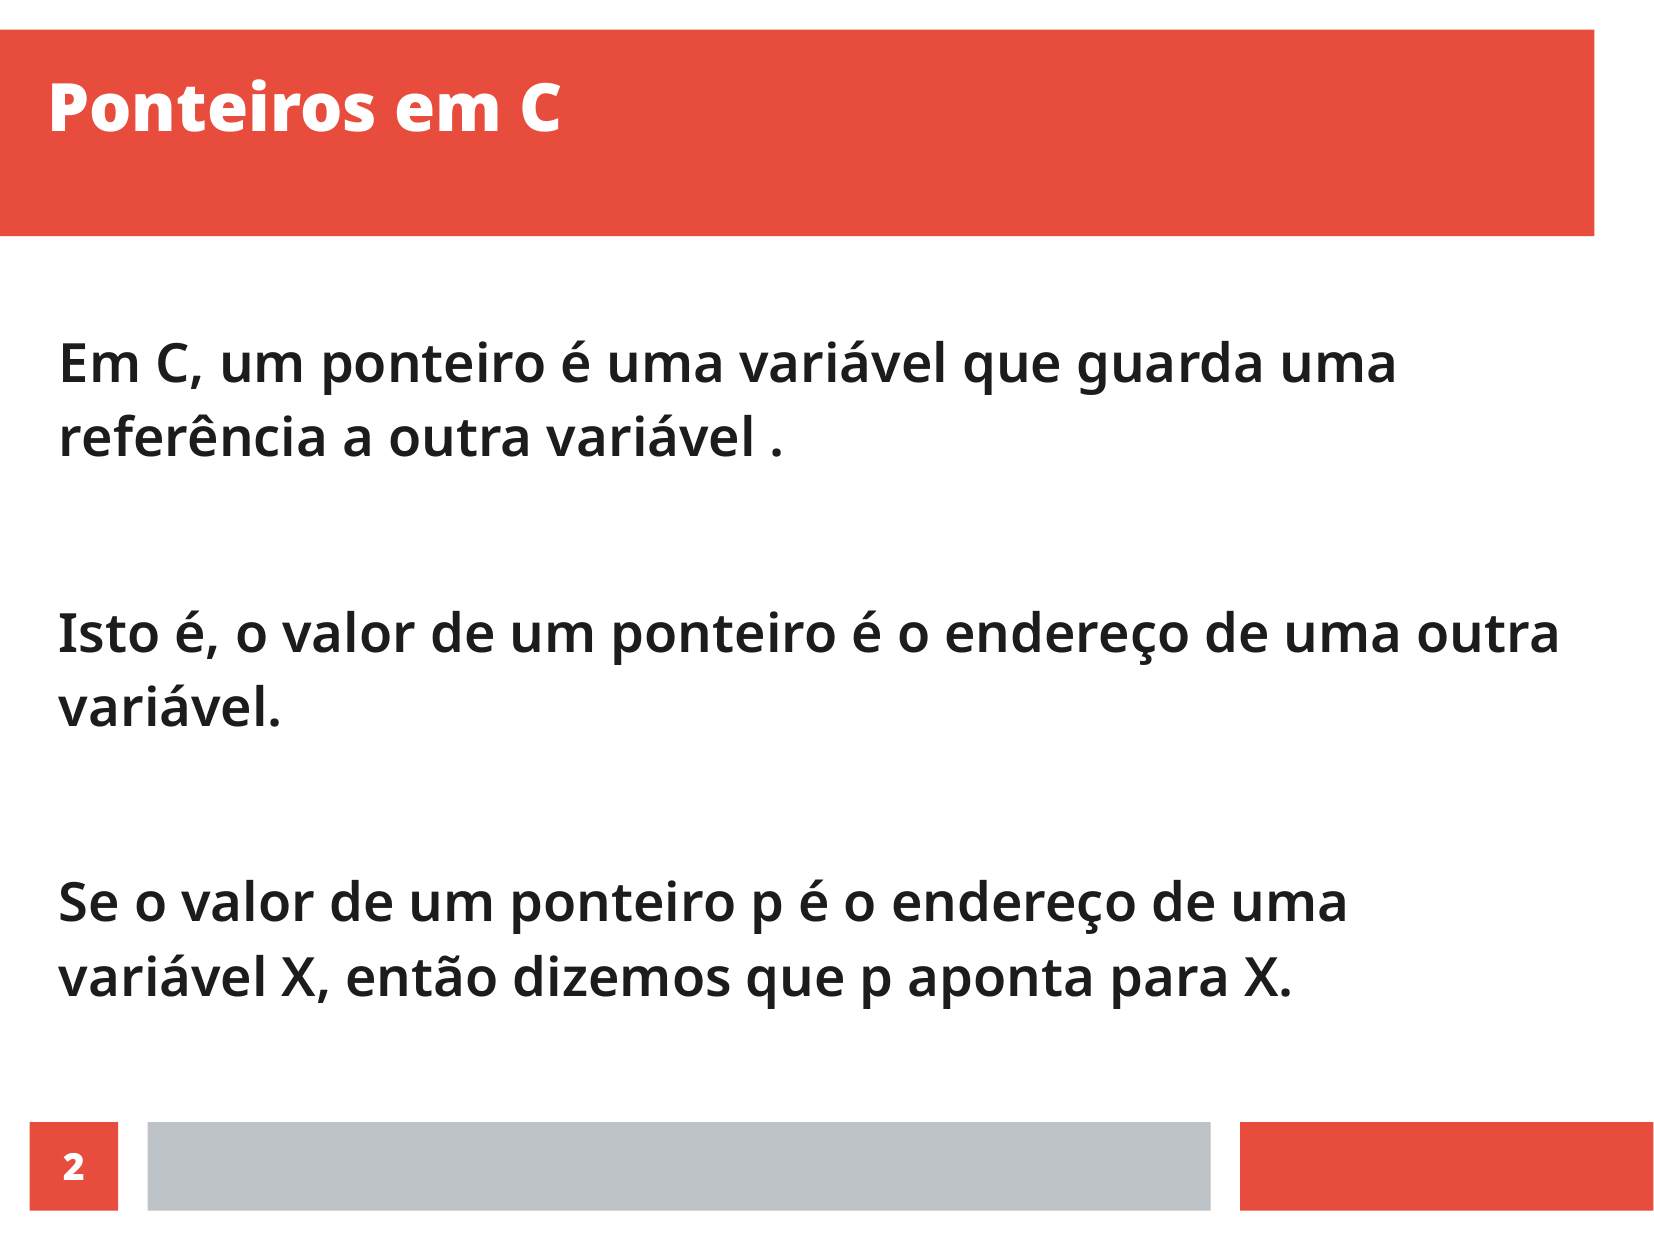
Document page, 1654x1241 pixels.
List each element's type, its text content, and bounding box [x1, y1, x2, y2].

title Ponteiros em C [47, 94, 1583, 243]
list Em C, um ponteiro é uma variável que guarda uma referência a outra variável . Isto é, o valor de um ponteiro é o endereço de uma outra variável. Se o valor de um ponteiro p é o endereço de uma variável X, então dizemos que p aponta para X. [59, 324, 1565, 1093]
